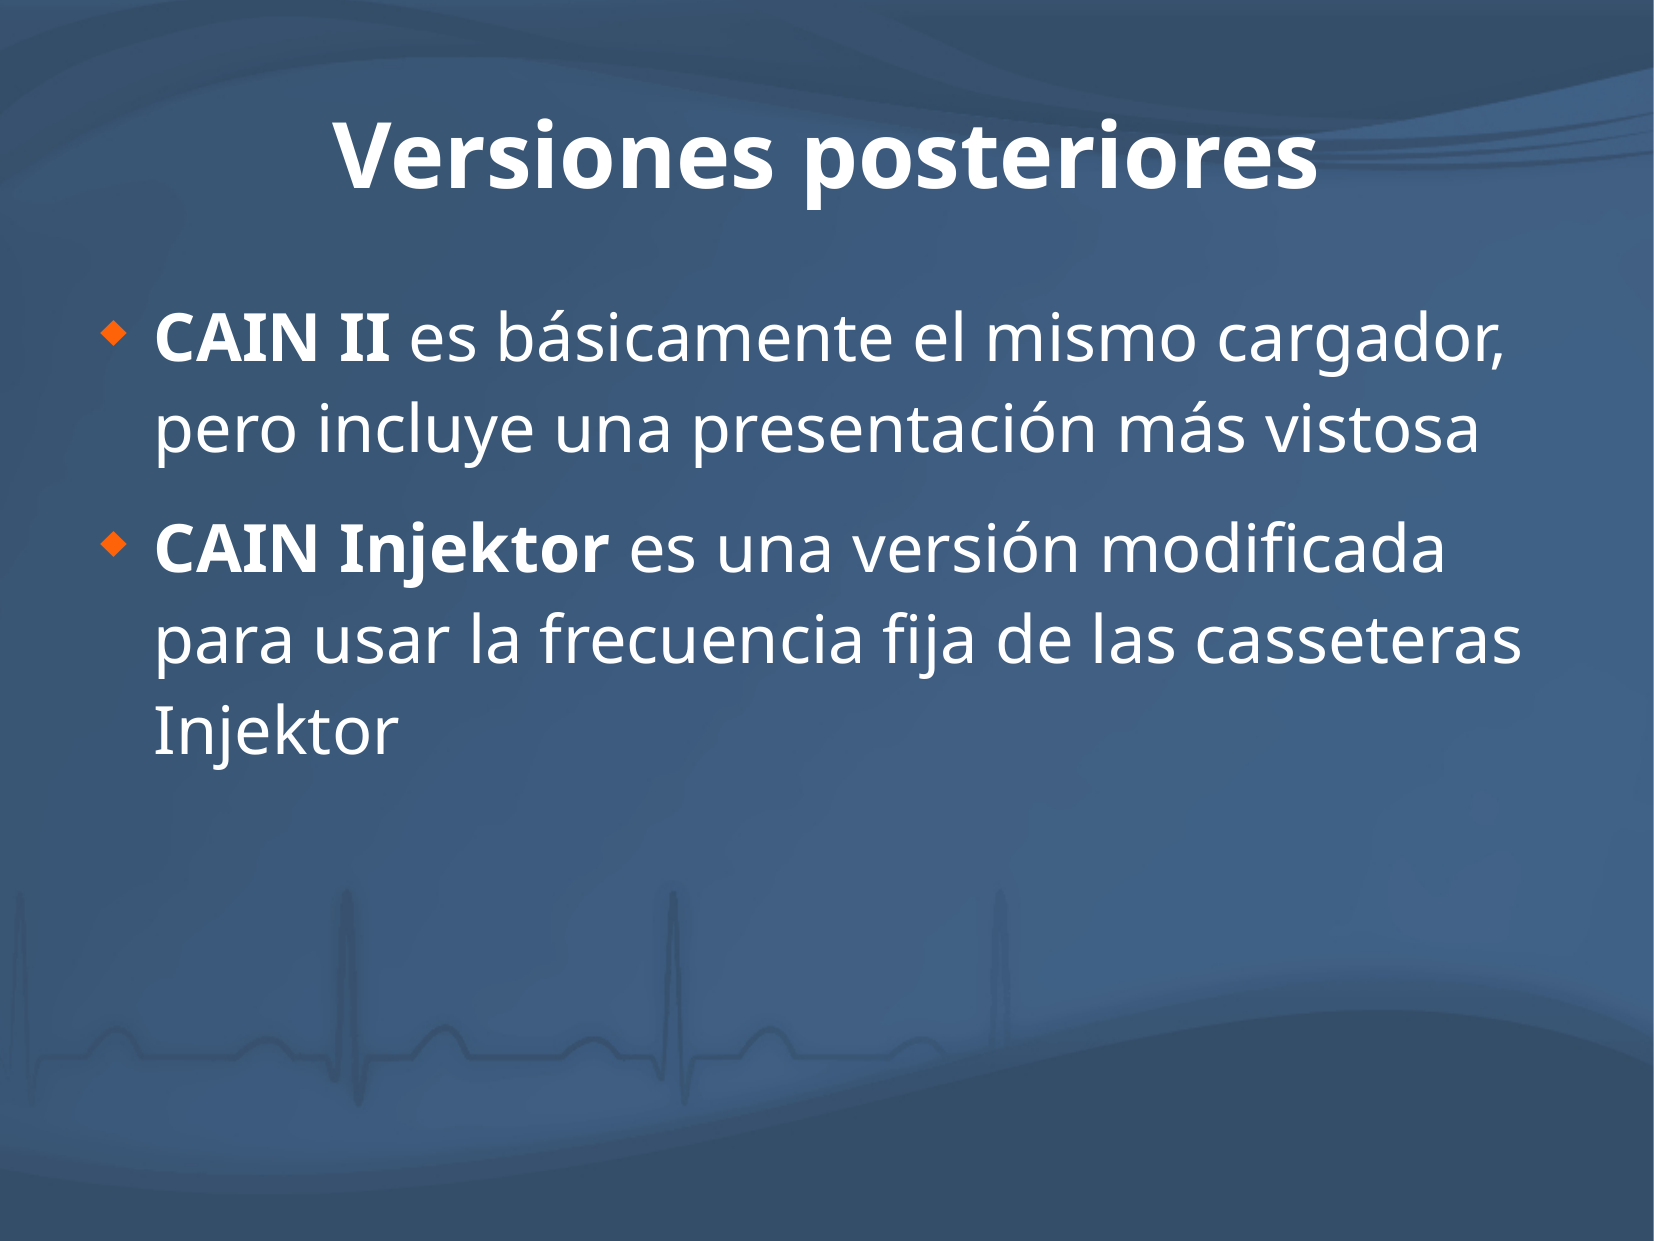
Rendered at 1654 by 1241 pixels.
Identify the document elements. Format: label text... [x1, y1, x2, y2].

list CAIN II es básicamente el mismo cargador, pero incluye una presentación más vistosa CAIN Injektor es una versión modificada para usar la frecuencia fija de las casseteras Injektor [82, 290, 1571, 1109]
picture [0, 0, 1654, 1241]
title Versiones posteriores [82, 56, 1571, 250]
